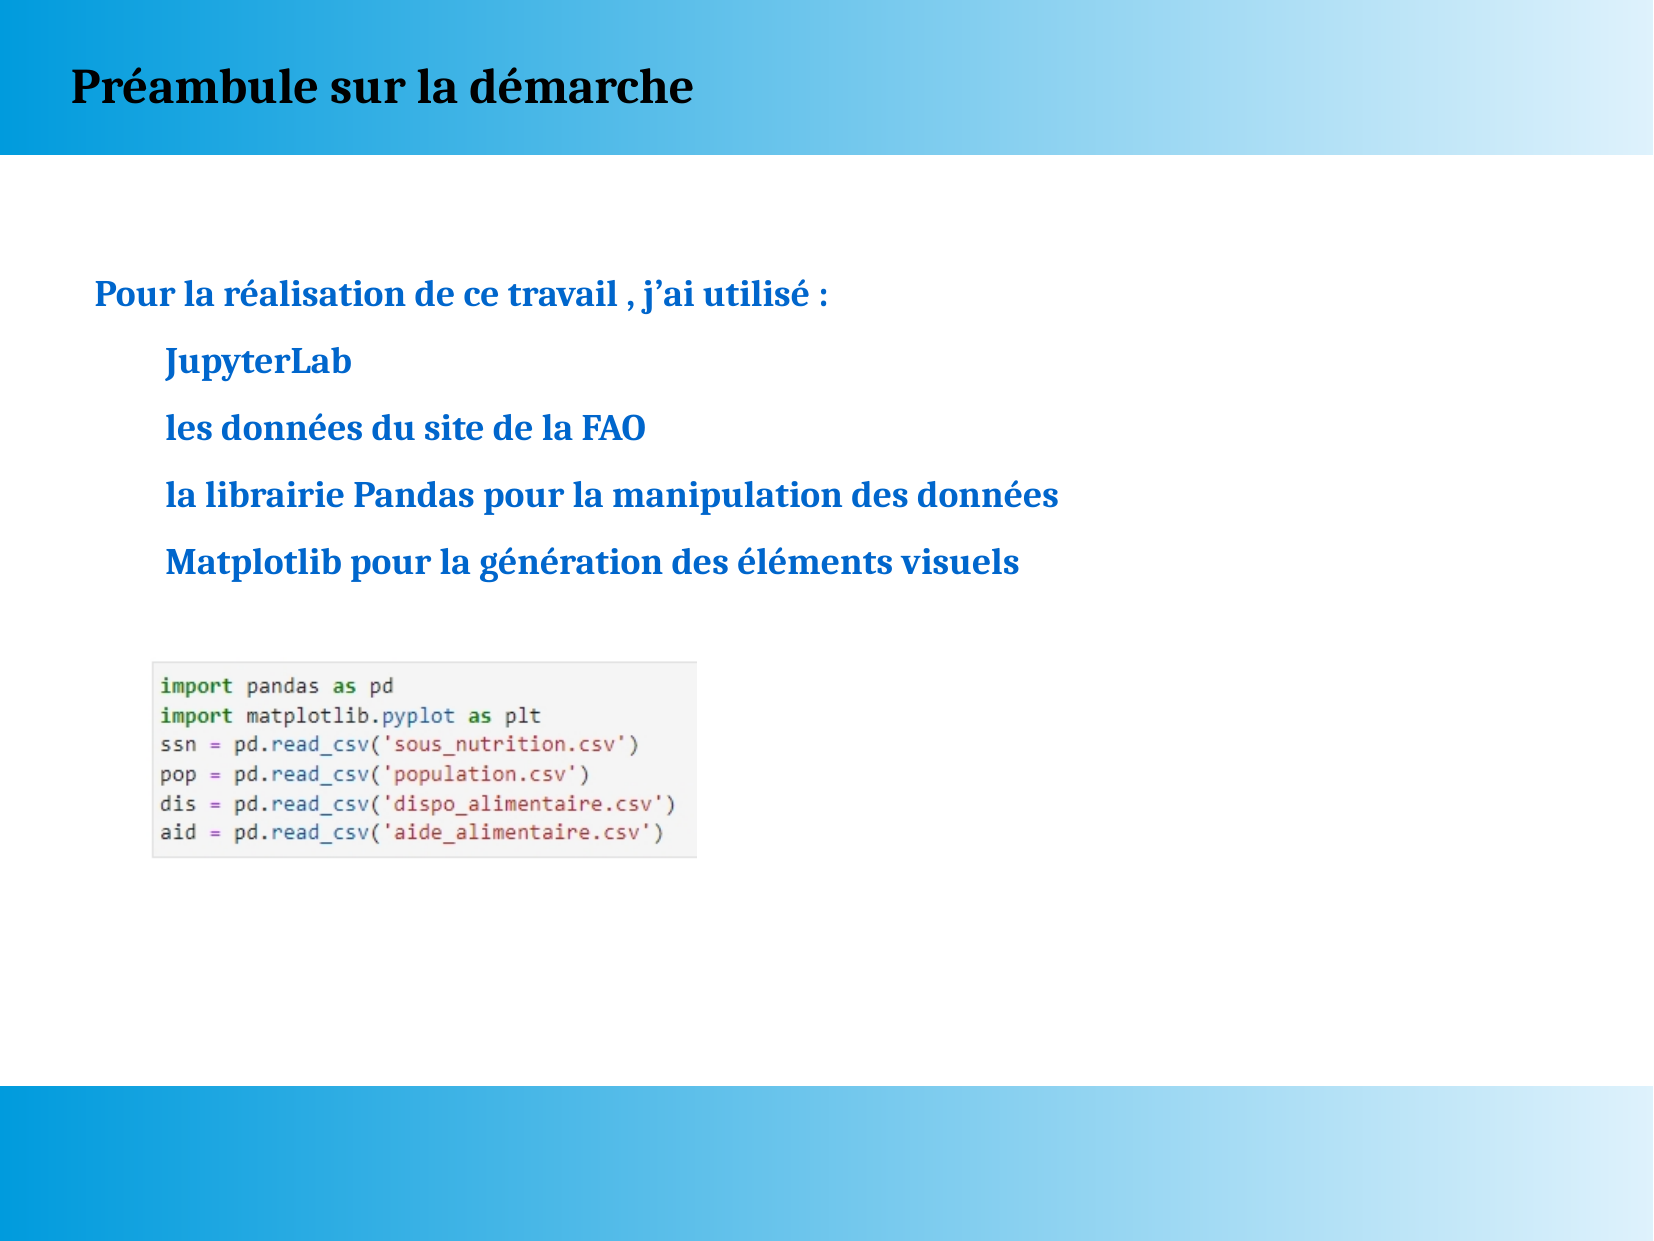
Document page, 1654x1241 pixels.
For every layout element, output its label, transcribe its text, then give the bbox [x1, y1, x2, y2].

list Pour la réalisation de ce travail , j’ai utilisé : JupyterLab les données du site de la FAO la librairie Pandas pour la manipulation des données Matplotlib pour la génération des éléments visuels [23, 272, 1512, 426]
picture [146, 657, 697, 863]
title Préambule sur la démarche [70, 35, 1559, 141]
